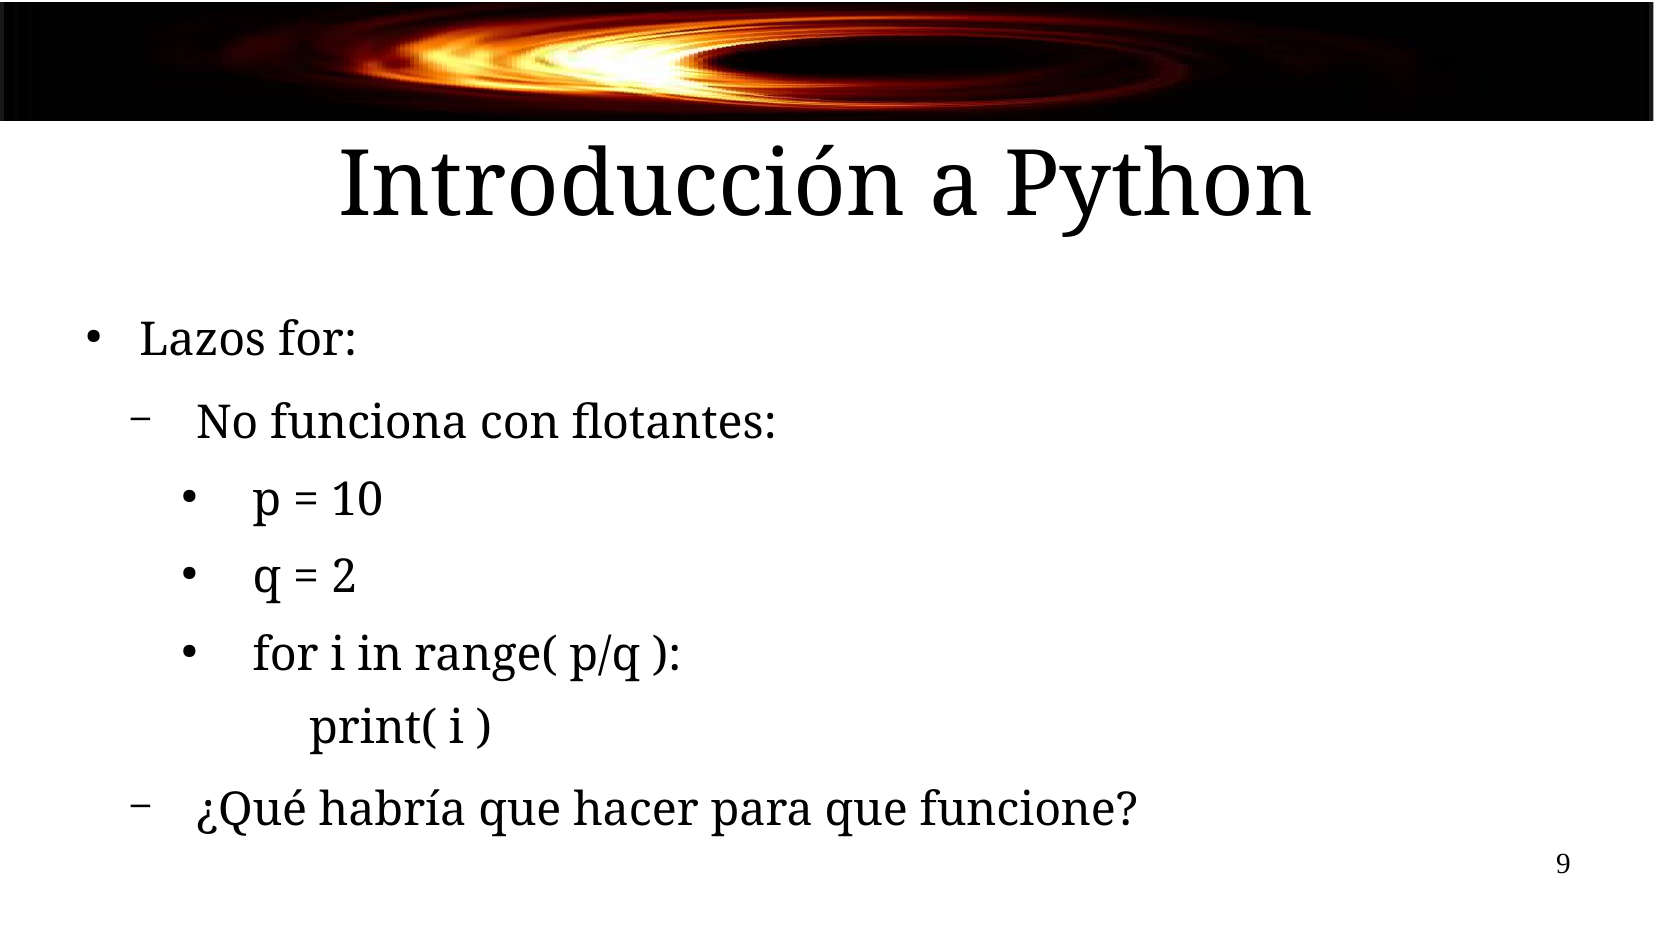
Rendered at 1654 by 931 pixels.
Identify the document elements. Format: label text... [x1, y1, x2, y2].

title Introducción a Python [82, 121, 1571, 258]
list Lazos for: No funciona con flotantes: p = 10 q = 2 for i in range( p/q ): print( i ) ¿Qué habría que hacer para que funcione? [82, 306, 1571, 846]
picture [0, 2, 1654, 121]
